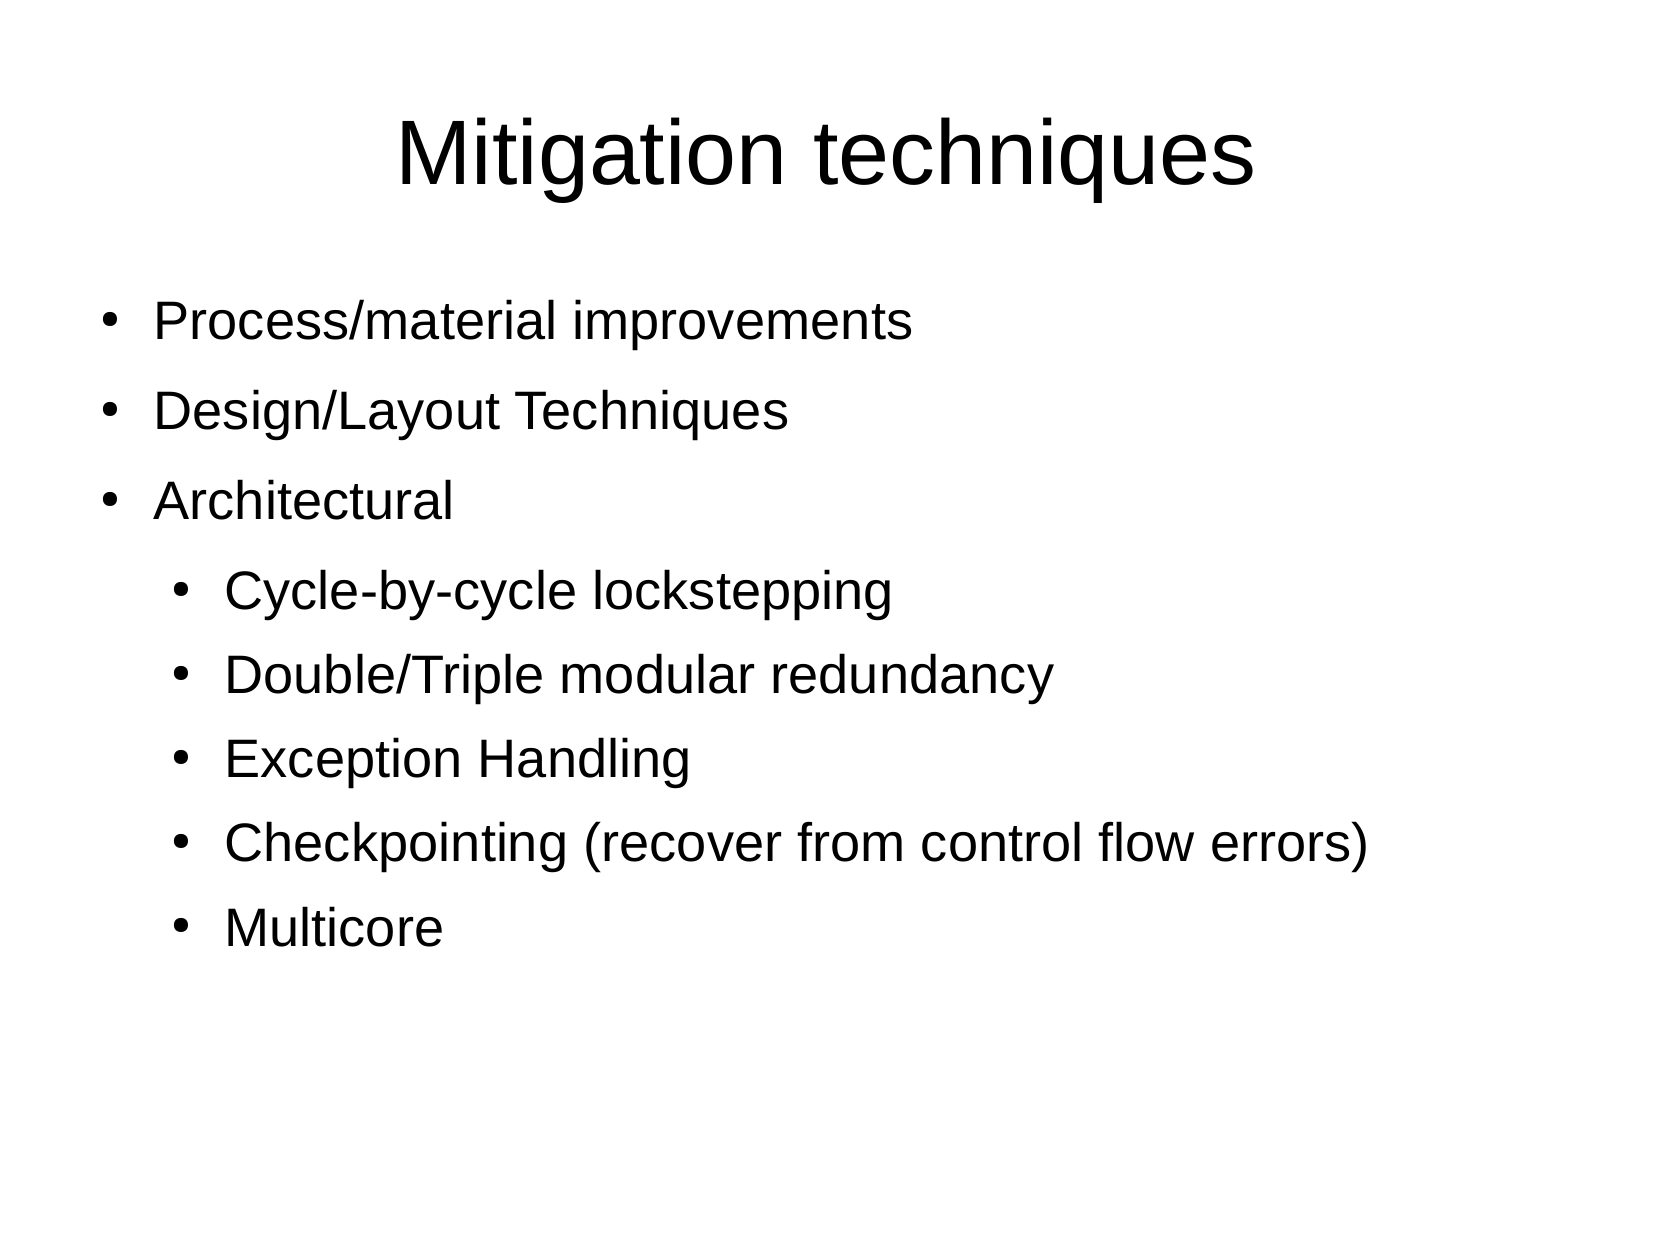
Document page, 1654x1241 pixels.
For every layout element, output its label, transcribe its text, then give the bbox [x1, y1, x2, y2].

title Mitigation techniques [82, 49, 1571, 257]
list Process/material improvements Design/Layout Techniques Architectural Cycle-by-cycle lockstepping Double/Triple modular redundancy Exception Handling Checkpointing (recover from control flow errors) Multicore [82, 290, 1571, 1109]
